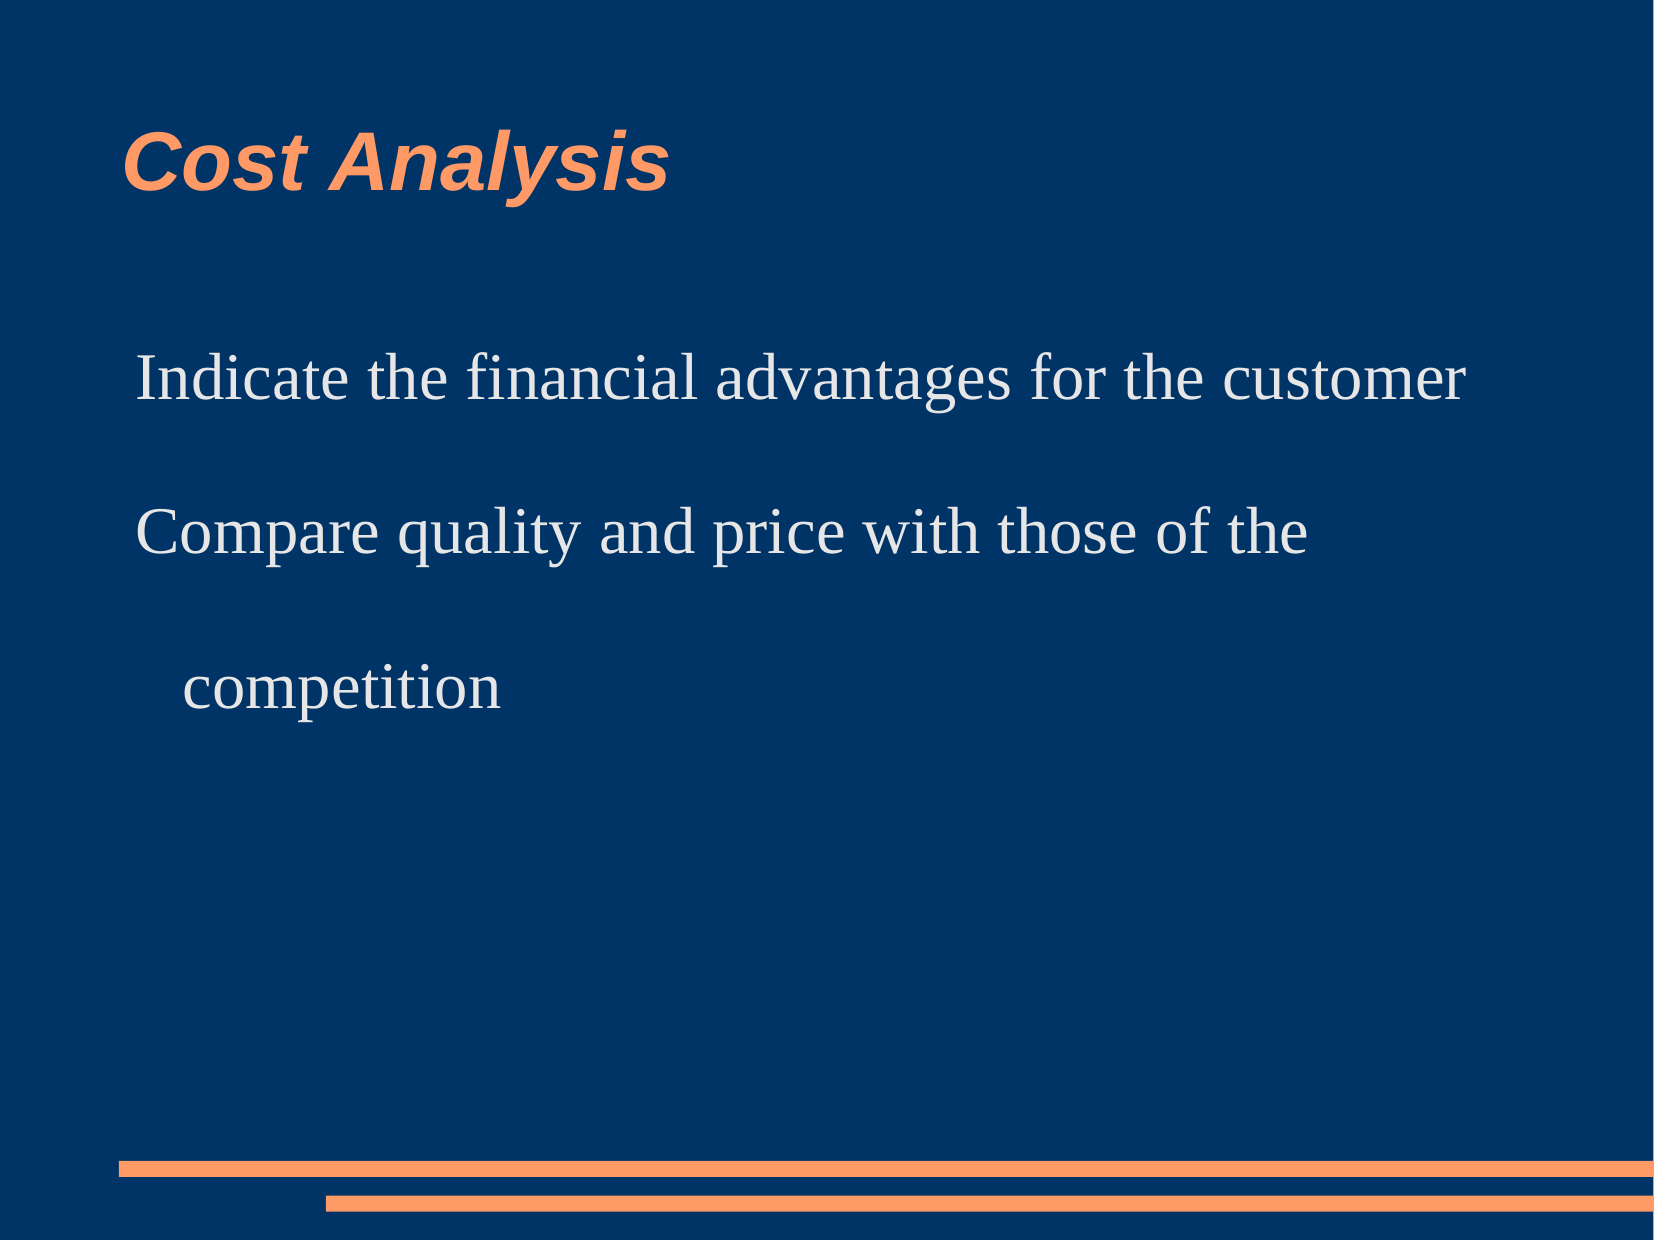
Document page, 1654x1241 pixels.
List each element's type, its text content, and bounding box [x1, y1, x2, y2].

title Cost Analysis [121, 46, 1534, 254]
list Indicate the financial advantages for the customer Compare quality and price with those of the competition [121, 322, 1561, 1133]
